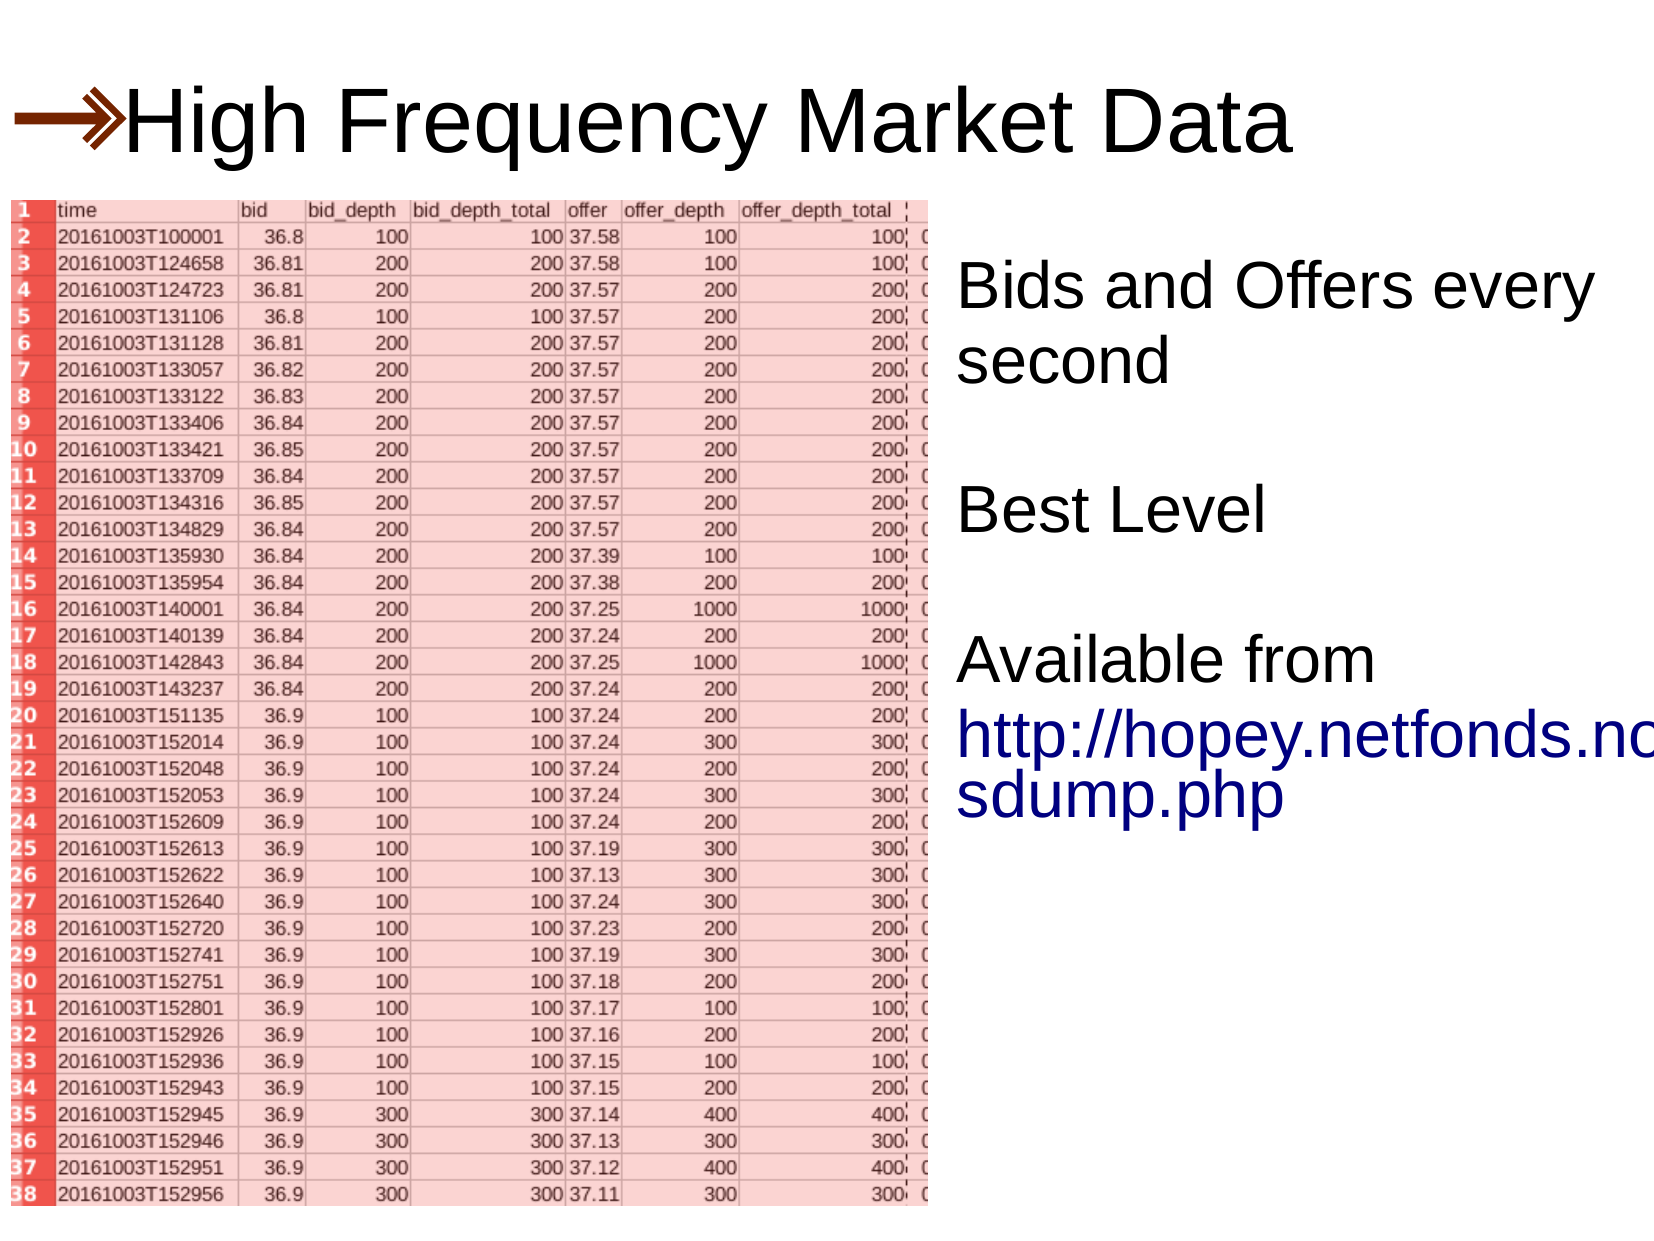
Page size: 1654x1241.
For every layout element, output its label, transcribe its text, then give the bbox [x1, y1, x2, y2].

picture [11, 200, 928, 1206]
subtitle Bids and Offers every second Best Level Available from http://hopey.netfonds.no/posdump.php [956, 248, 1654, 1146]
picture [11, 83, 130, 154]
title High Frequency Market Data [0, 17, 1453, 225]
